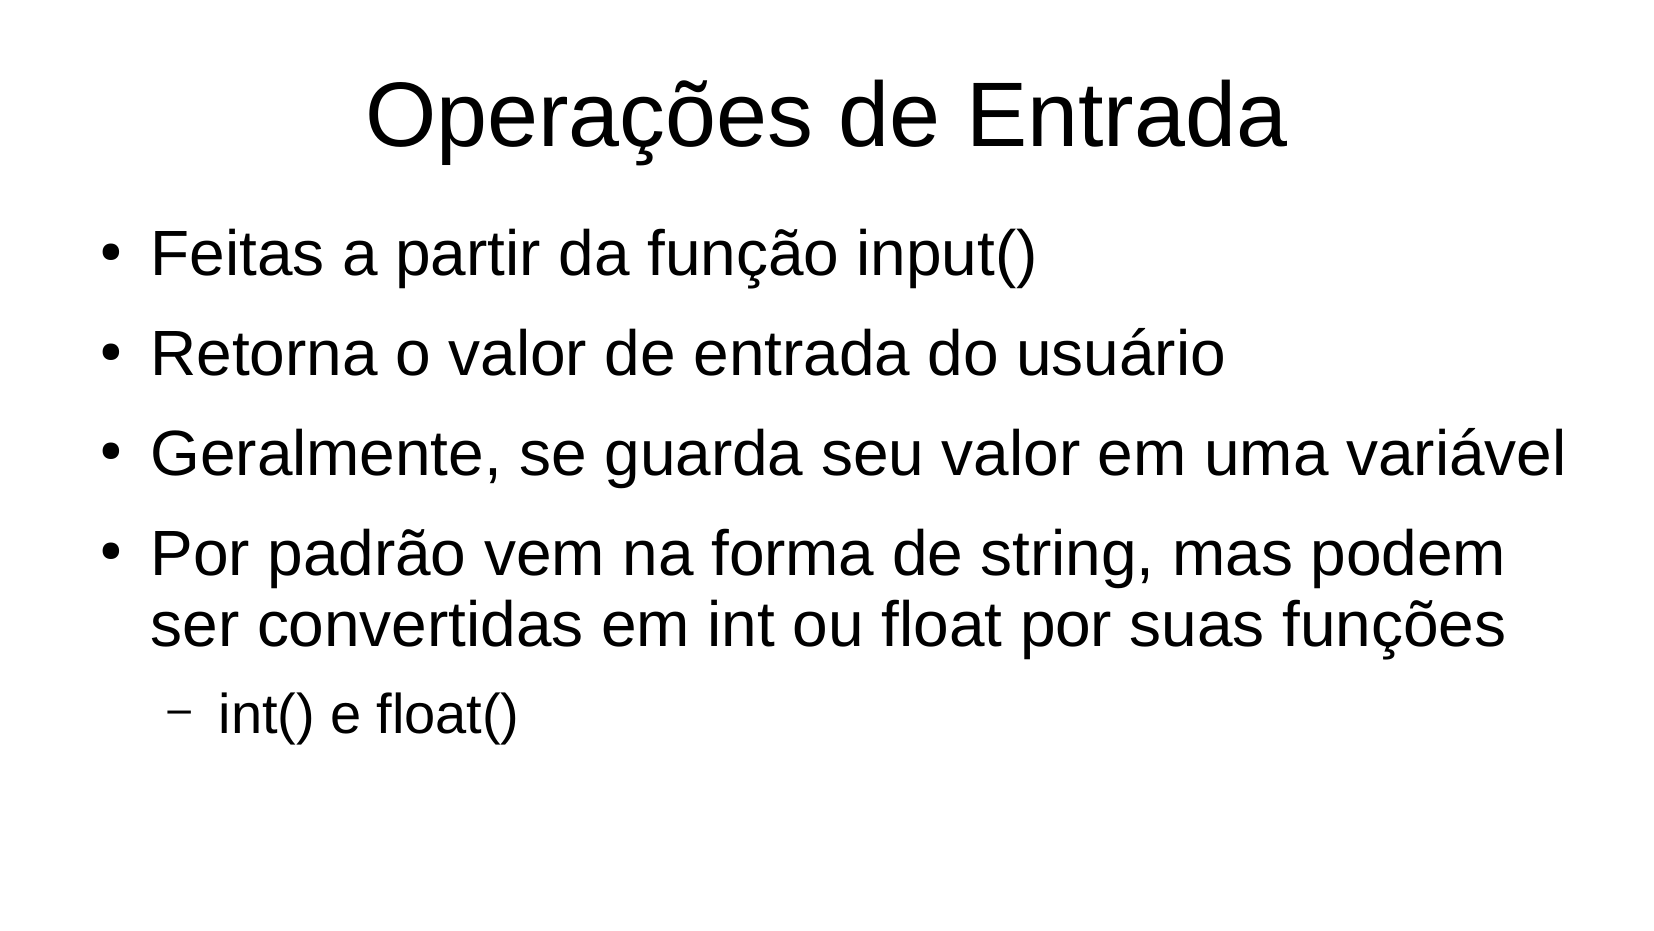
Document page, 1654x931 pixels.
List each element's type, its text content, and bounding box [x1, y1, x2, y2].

list Feitas a partir da função input() Retorna o valor de entrada do usuário Geralmente, se guarda seu valor em uma variável Por padrão vem na forma de string, mas podem ser convertidas em int ou float por suas funções int() e float() [82, 217, 1571, 758]
title Operações de Entrada [82, 37, 1571, 193]
